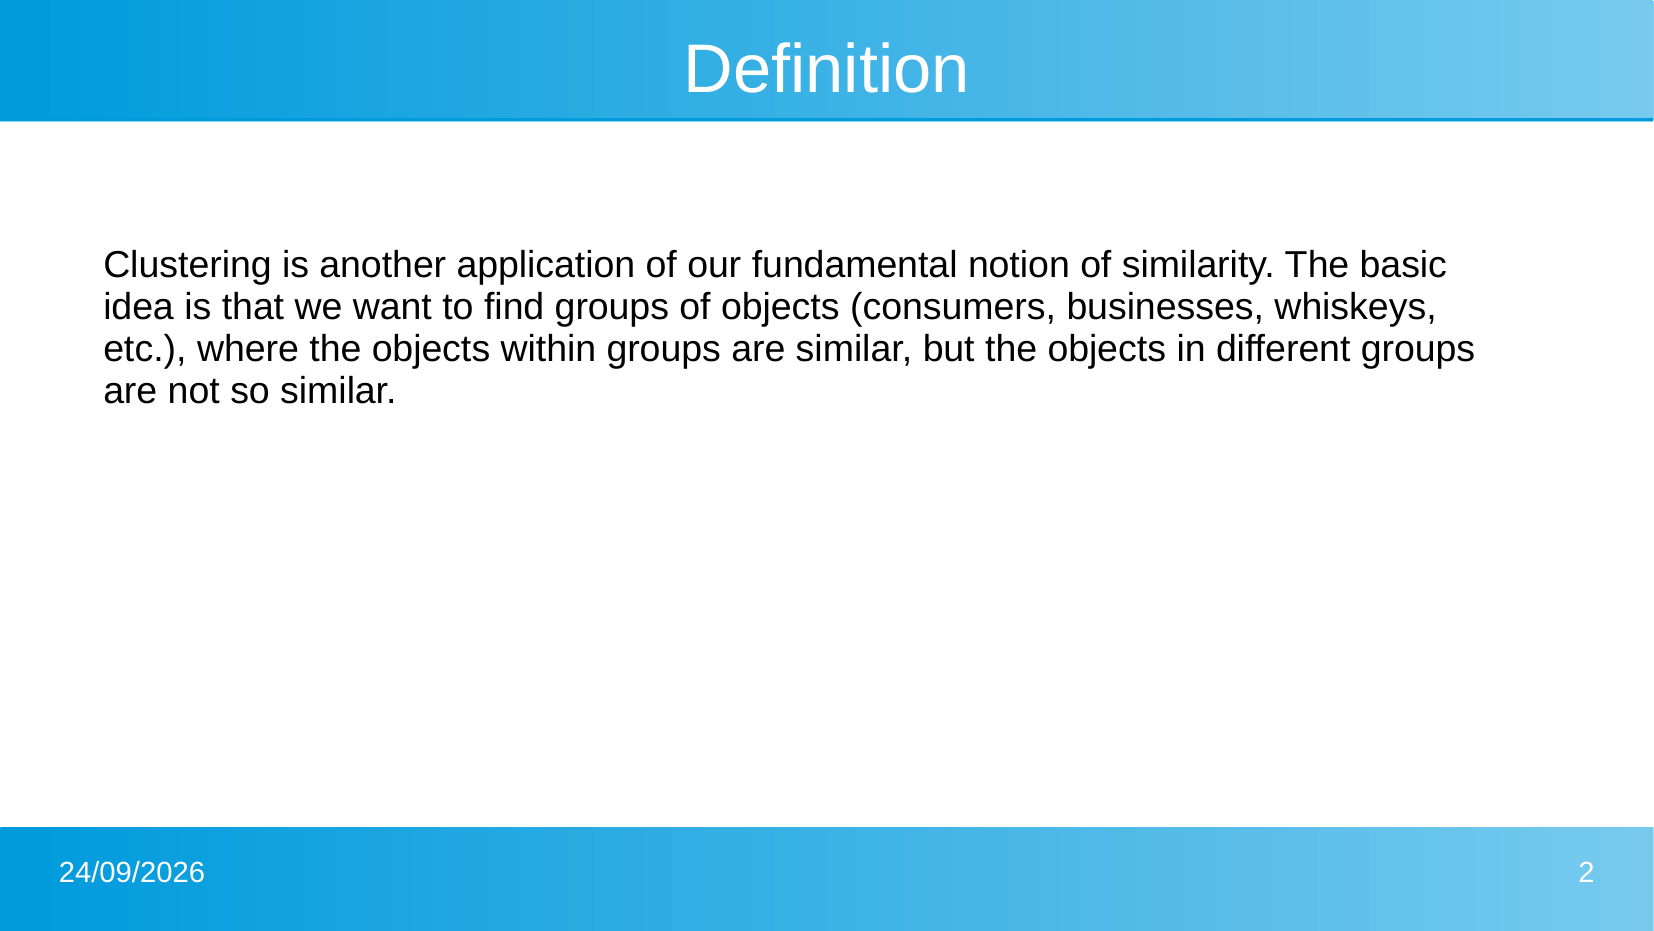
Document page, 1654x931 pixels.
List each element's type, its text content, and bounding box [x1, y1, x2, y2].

text_box Clustering is another application of our fundamental notion of similarity. The basic idea is that we want to find groups of objects (consumers, businesses, whiskeys, etc.), where the objects within groups are similar, but the objects in different groups are not so similar. [88, 236, 1536, 545]
title Definition [59, 29, 1595, 108]
